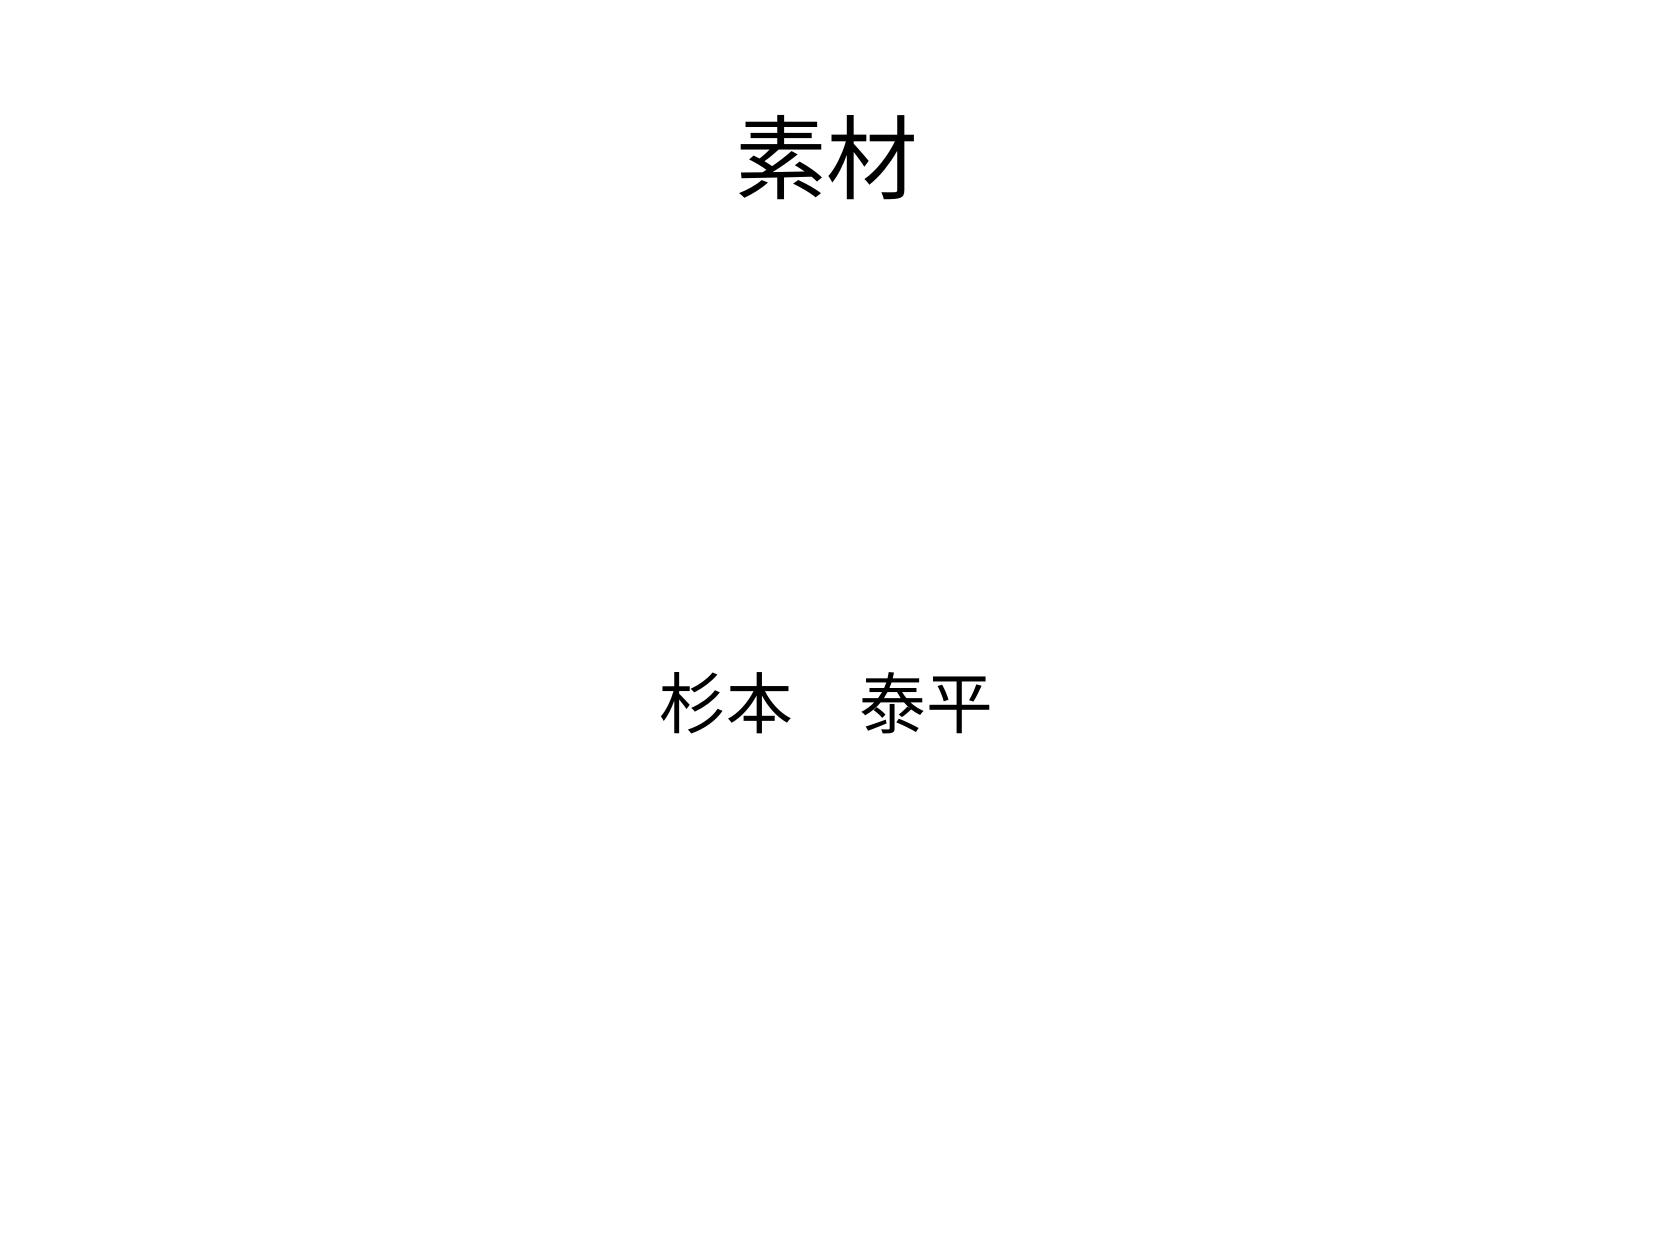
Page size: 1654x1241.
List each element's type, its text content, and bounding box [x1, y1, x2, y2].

title 素材 [82, 49, 1571, 257]
subtitle 杉本 泰平 [82, 290, 1571, 1109]
